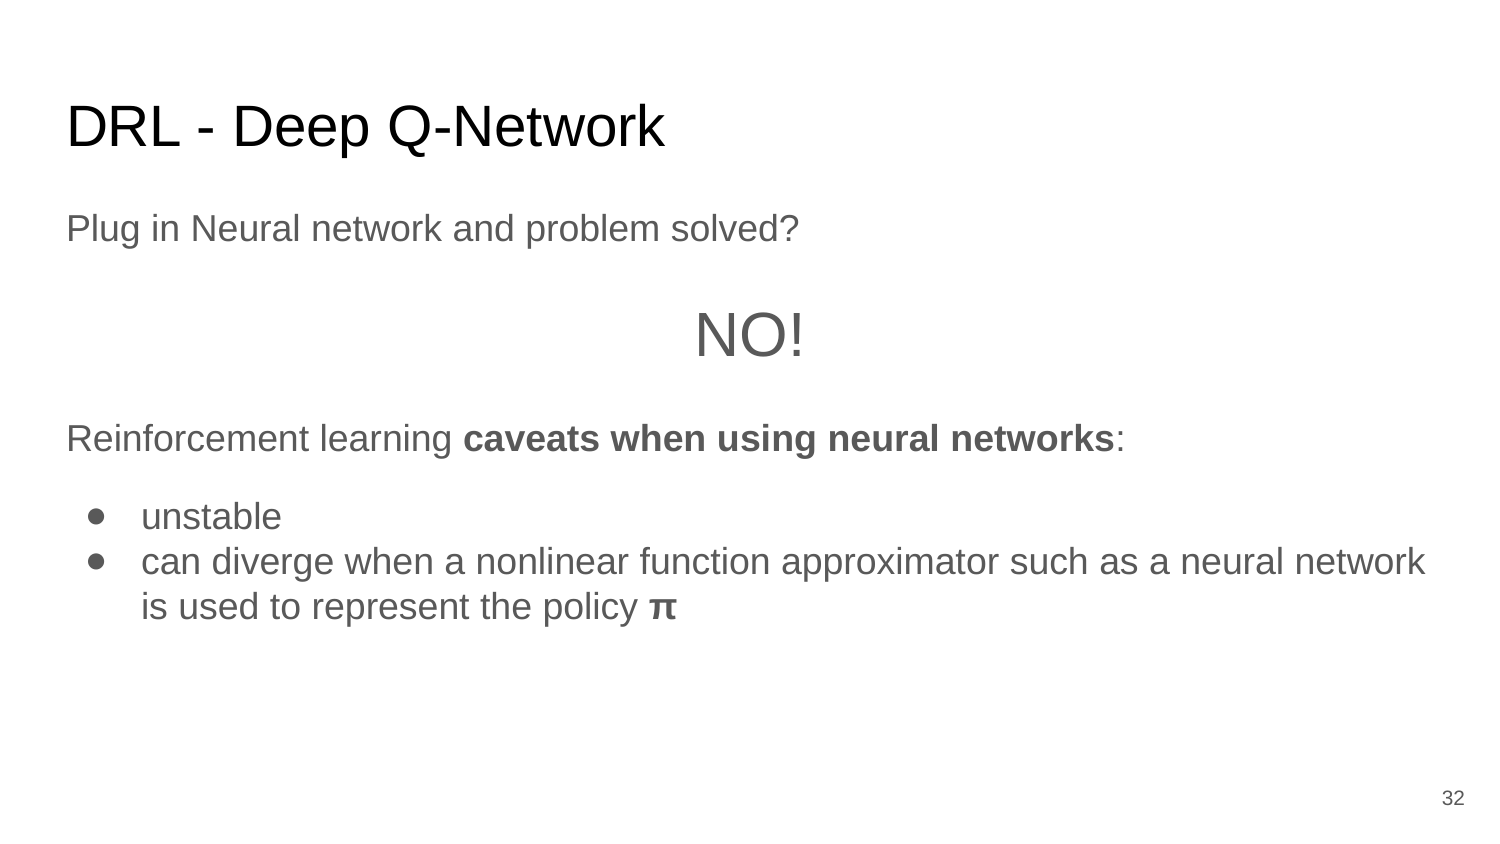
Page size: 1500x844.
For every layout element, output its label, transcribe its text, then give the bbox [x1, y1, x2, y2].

title DRL - Deep Q-Network [51, 72, 1449, 167]
slide_number <number> [1389, 764, 1480, 830]
list Plug in Neural network and problem solved? NO! Reinforcement learning caveats when using neural networks: unstable can diverge when a nonlinear function approximator such as a neural network is used to represent the policy π [51, 189, 1449, 750]
